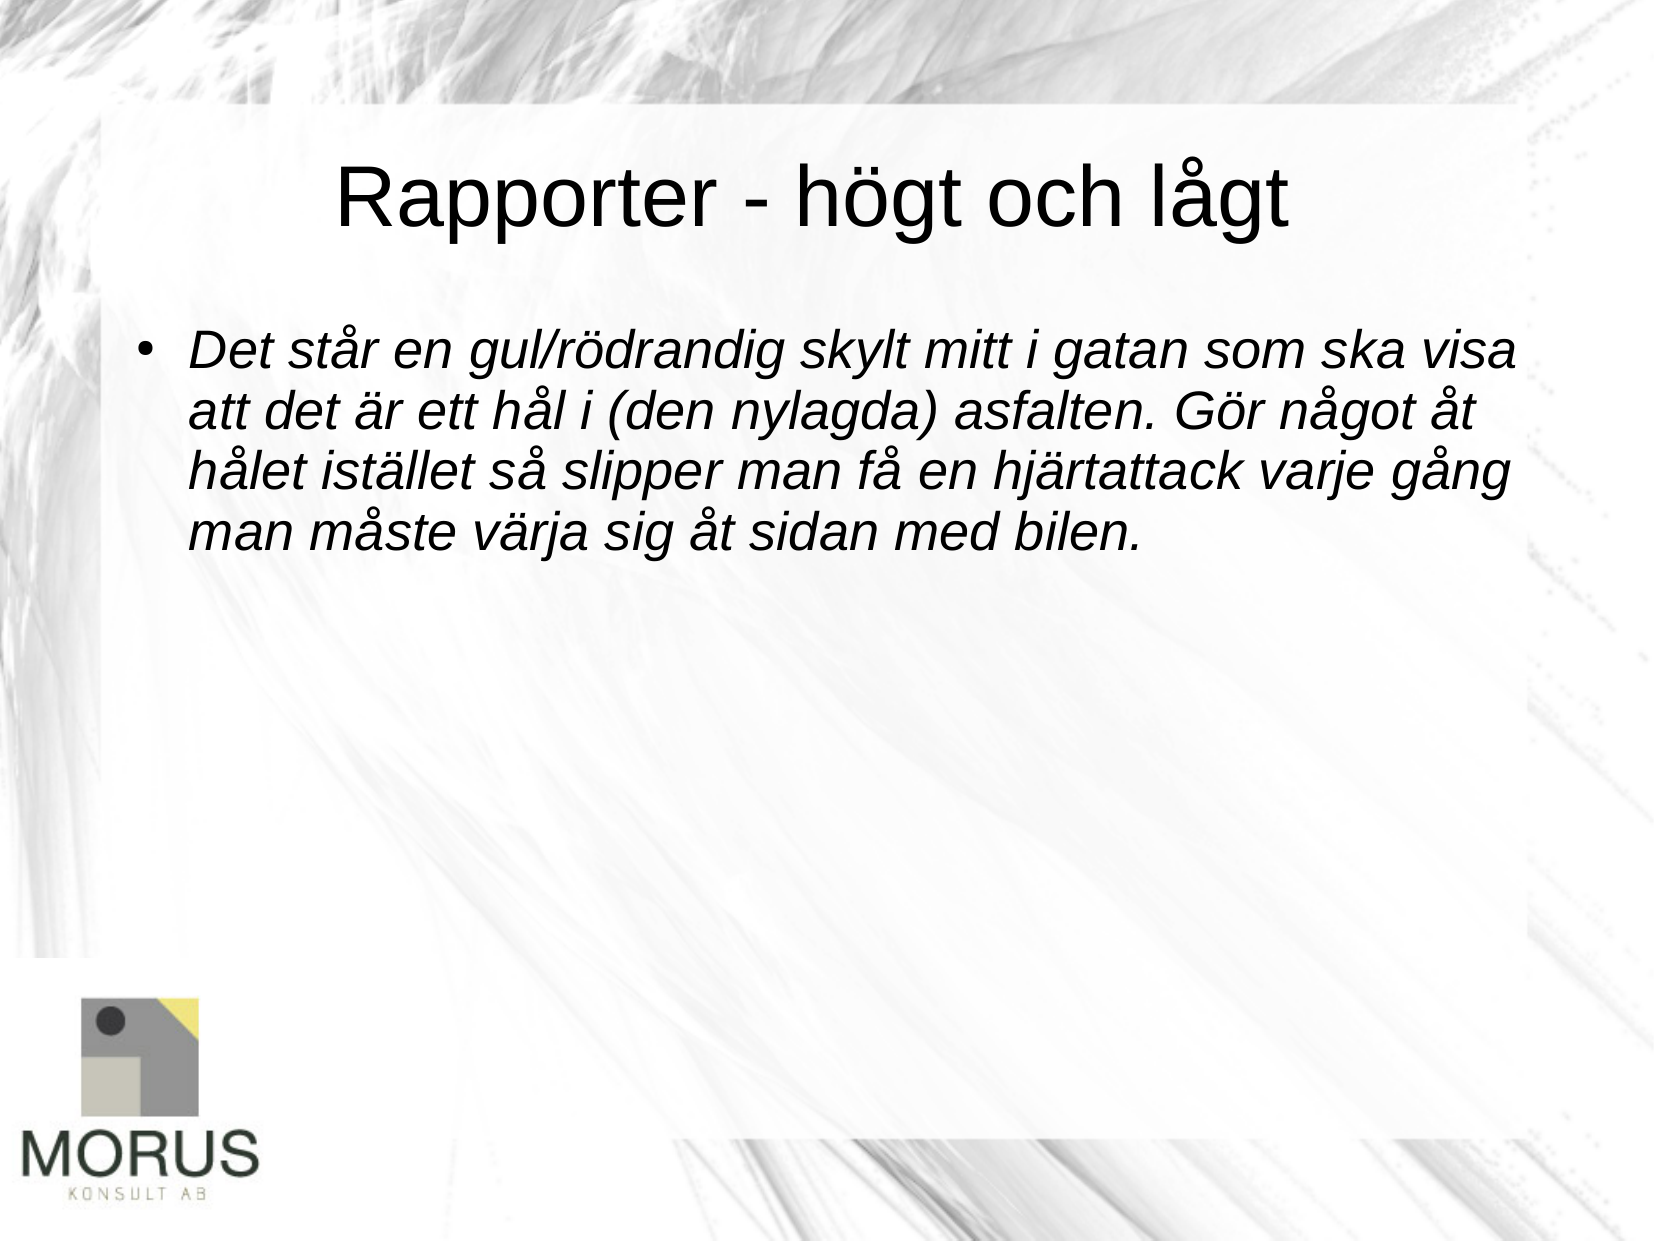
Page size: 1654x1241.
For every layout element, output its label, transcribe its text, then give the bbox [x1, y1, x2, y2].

picture [0, 0, 1654, 1241]
list Det står en gul/rödrandig skylt mitt i gatan som ska visa att det är ett hål i (den nylagda) asfalten. Gör något åt hålet istället så slipper man få en hjärtattack varje gång man måste värja sig åt sidan med bilen. [118, 319, 1571, 1040]
title Rapporter - högt och lågt [118, 112, 1506, 281]
